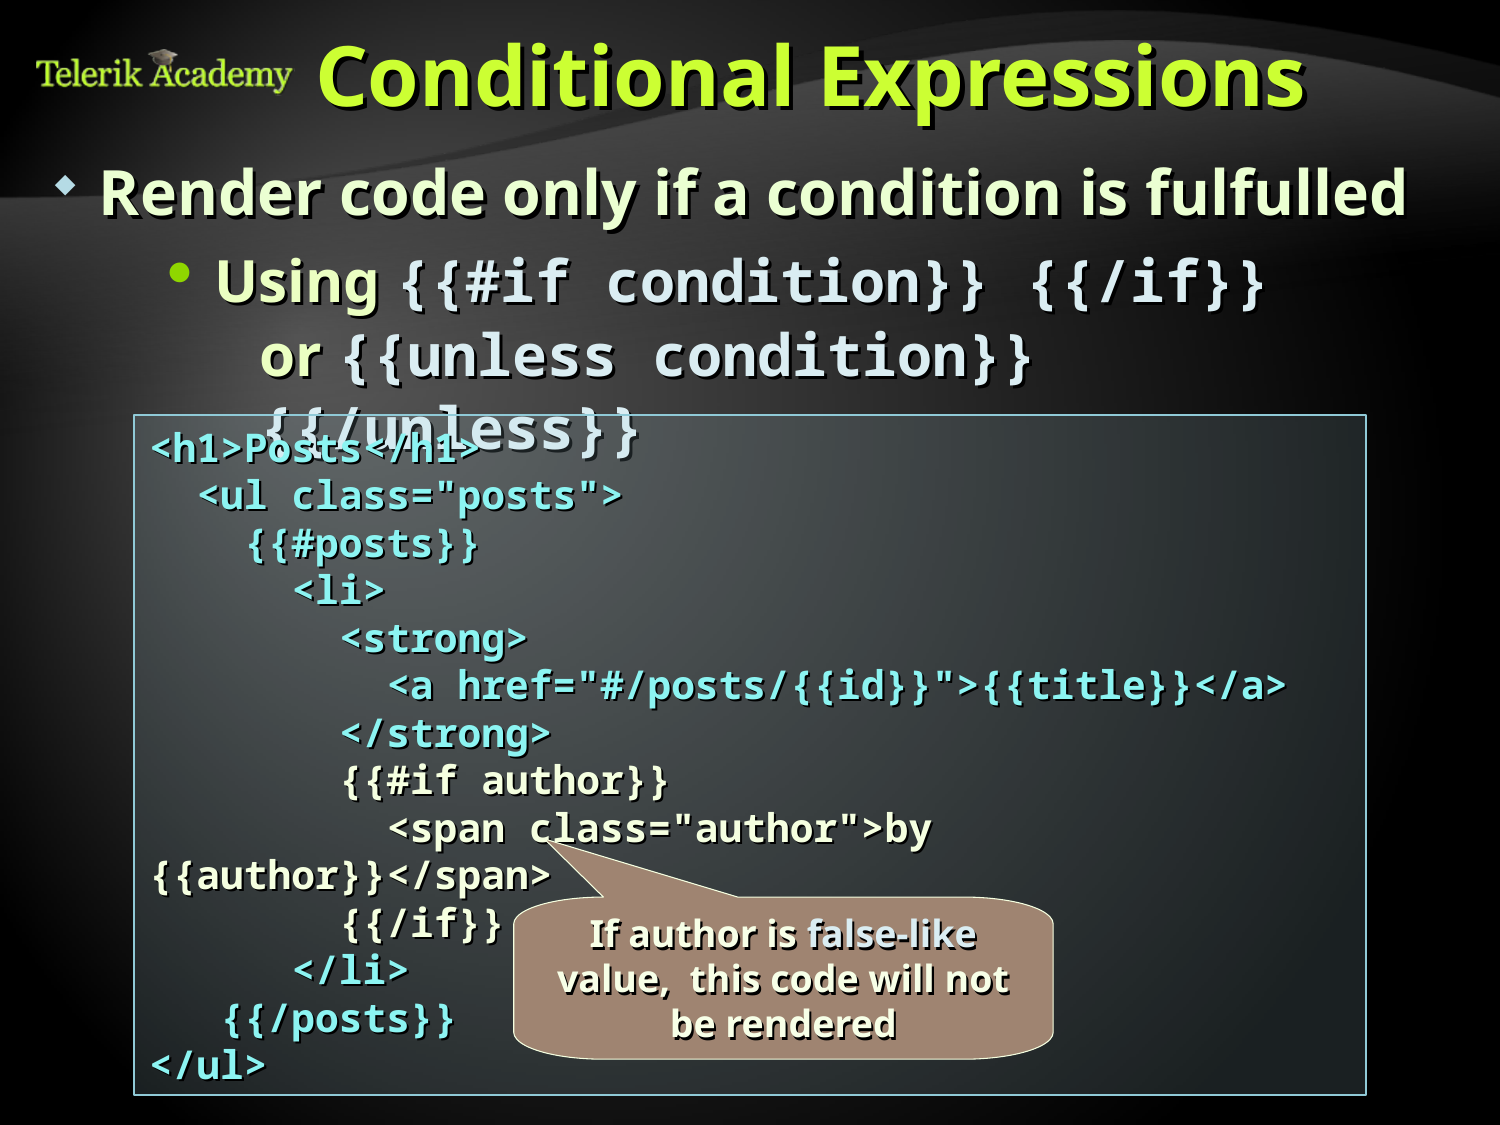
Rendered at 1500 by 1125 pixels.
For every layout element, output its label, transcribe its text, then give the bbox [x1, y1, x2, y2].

title Conditional Expressions [300, 12, 1463, 142]
text_box If author is false-like value, this code will not be rendered [513, 838, 1054, 1060]
text_box <h1>Posts</h1> <ul class="posts"> {{#posts}} <li> <strong> <a href="#/posts/{{id}}">{{title}}</a> </strong> {{#if author}} <span class="author">by {{author}}</span> {{/if}} </li> {{/posts}} </ul> [133, 415, 1367, 1055]
list Render code only if a condition is fulfulled Using {{#if condition}} {{/if}} or {{unless condition}} {{/unless}} [37, 142, 1463, 1093]
